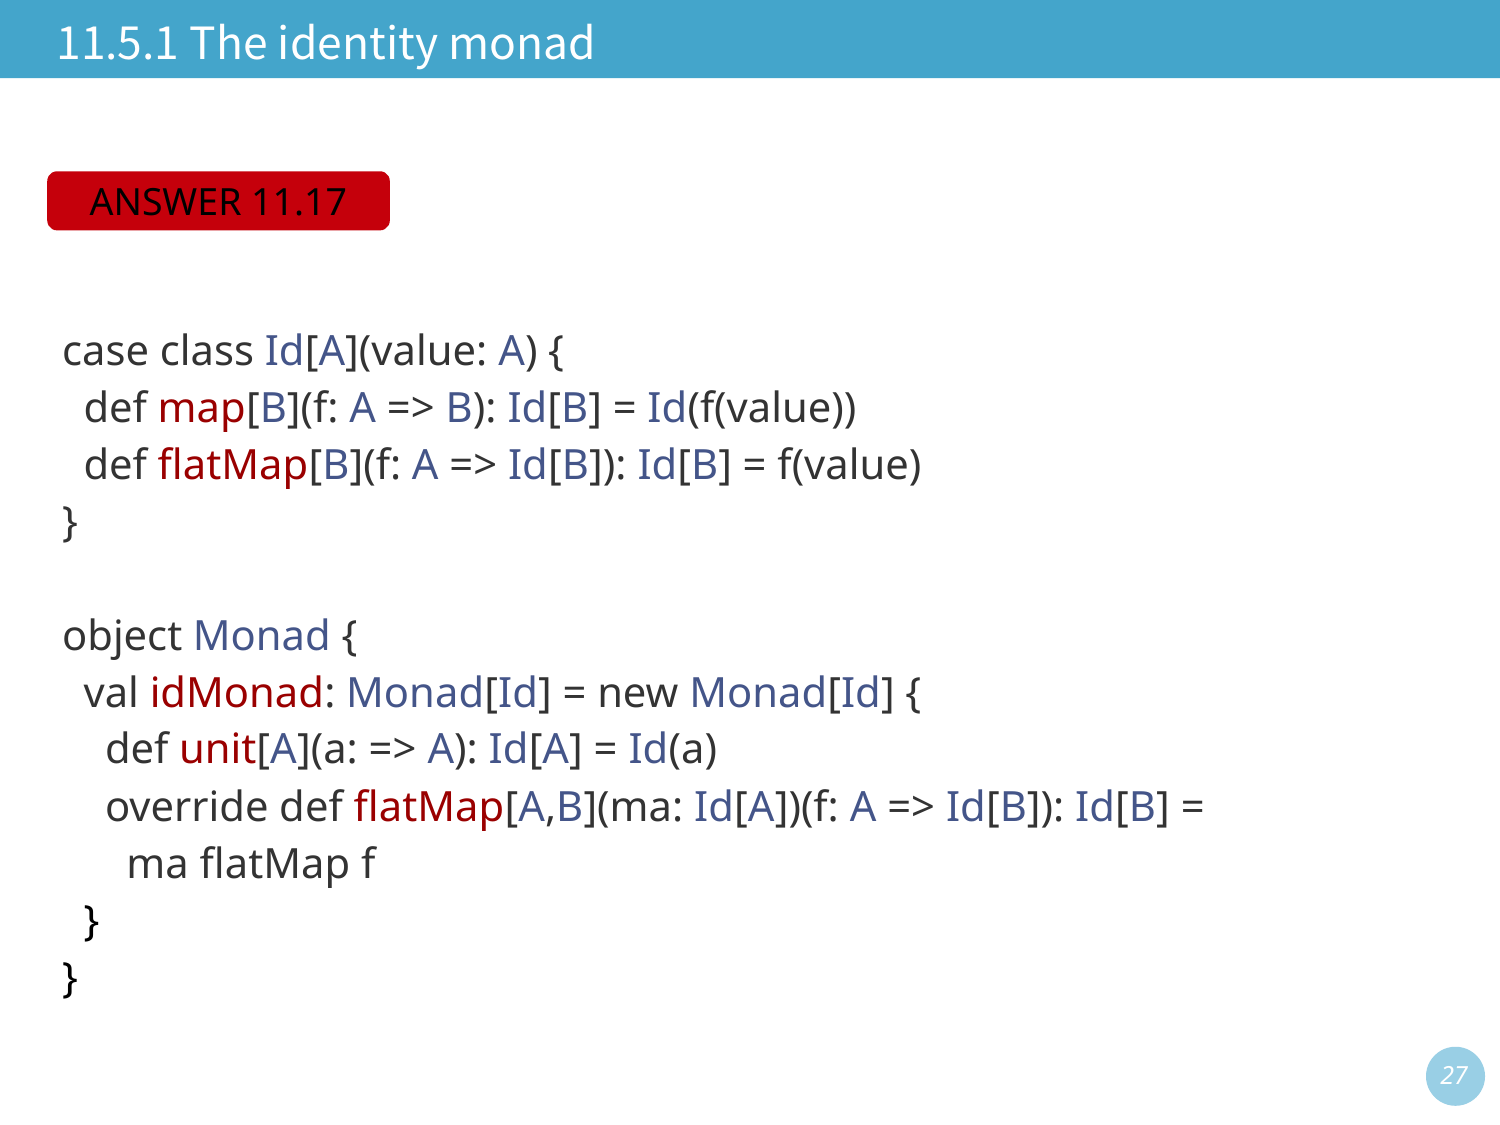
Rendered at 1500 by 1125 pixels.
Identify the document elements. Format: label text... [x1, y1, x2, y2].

slide_number <number> [1424, 1046, 1484, 1107]
text_box case class Id[A](value: A) { def map[B](f: A => B): Id[B] = Id(f(value)) def flatMap[B](f: A => Id[B]): Id[B] = f(value) } object Monad { val idMonad: Monad[Id] = new Monad[Id] { def unit[A](a: => A): Id[A] = Id(a) override def flatMap[A,B](ma: Id[A])(f: A => Id[B]): Id[B] = ma flatMap f } } [47, 312, 1453, 851]
text_box ANSWER 11.17 [47, 171, 390, 231]
title 11.5.1 The identity monad [41, 7, 1392, 76]
